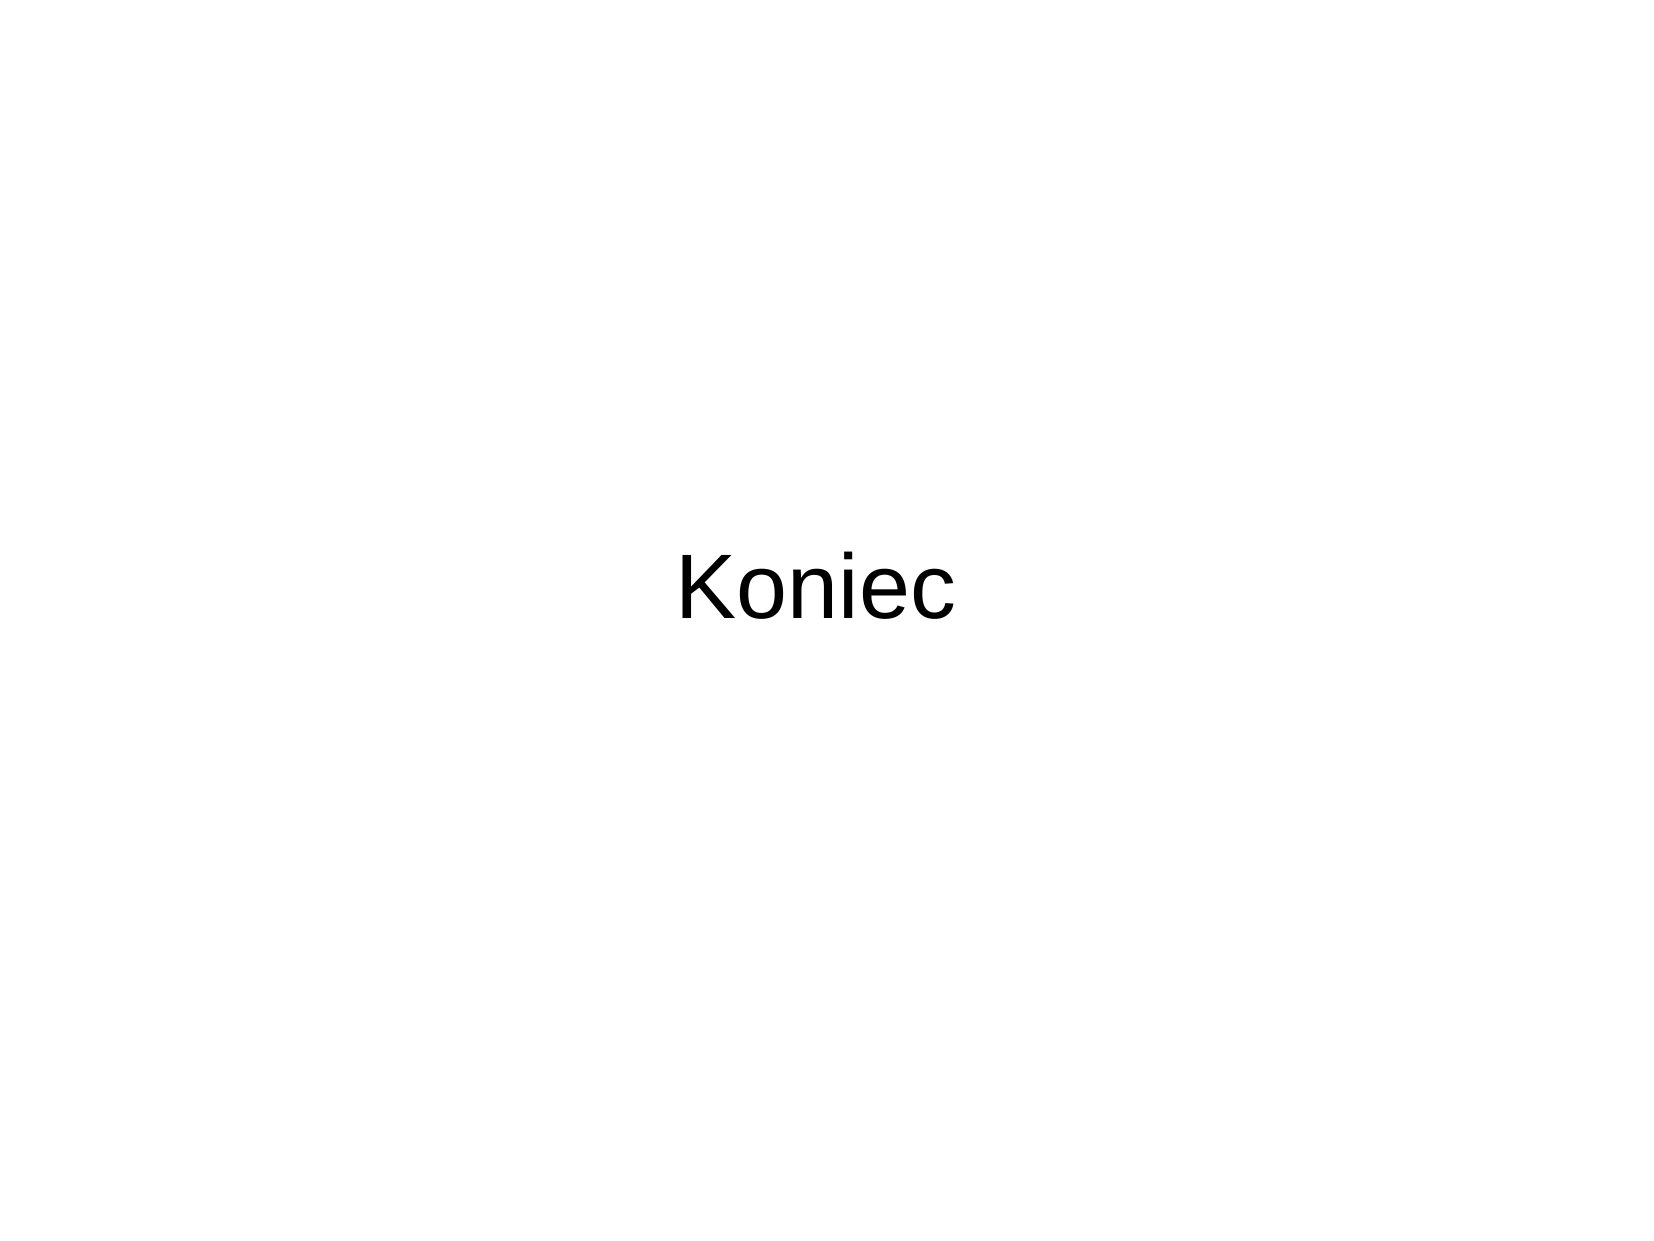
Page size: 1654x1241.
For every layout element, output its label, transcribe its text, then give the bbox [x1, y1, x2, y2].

title Koniec [71, 482, 1561, 691]
